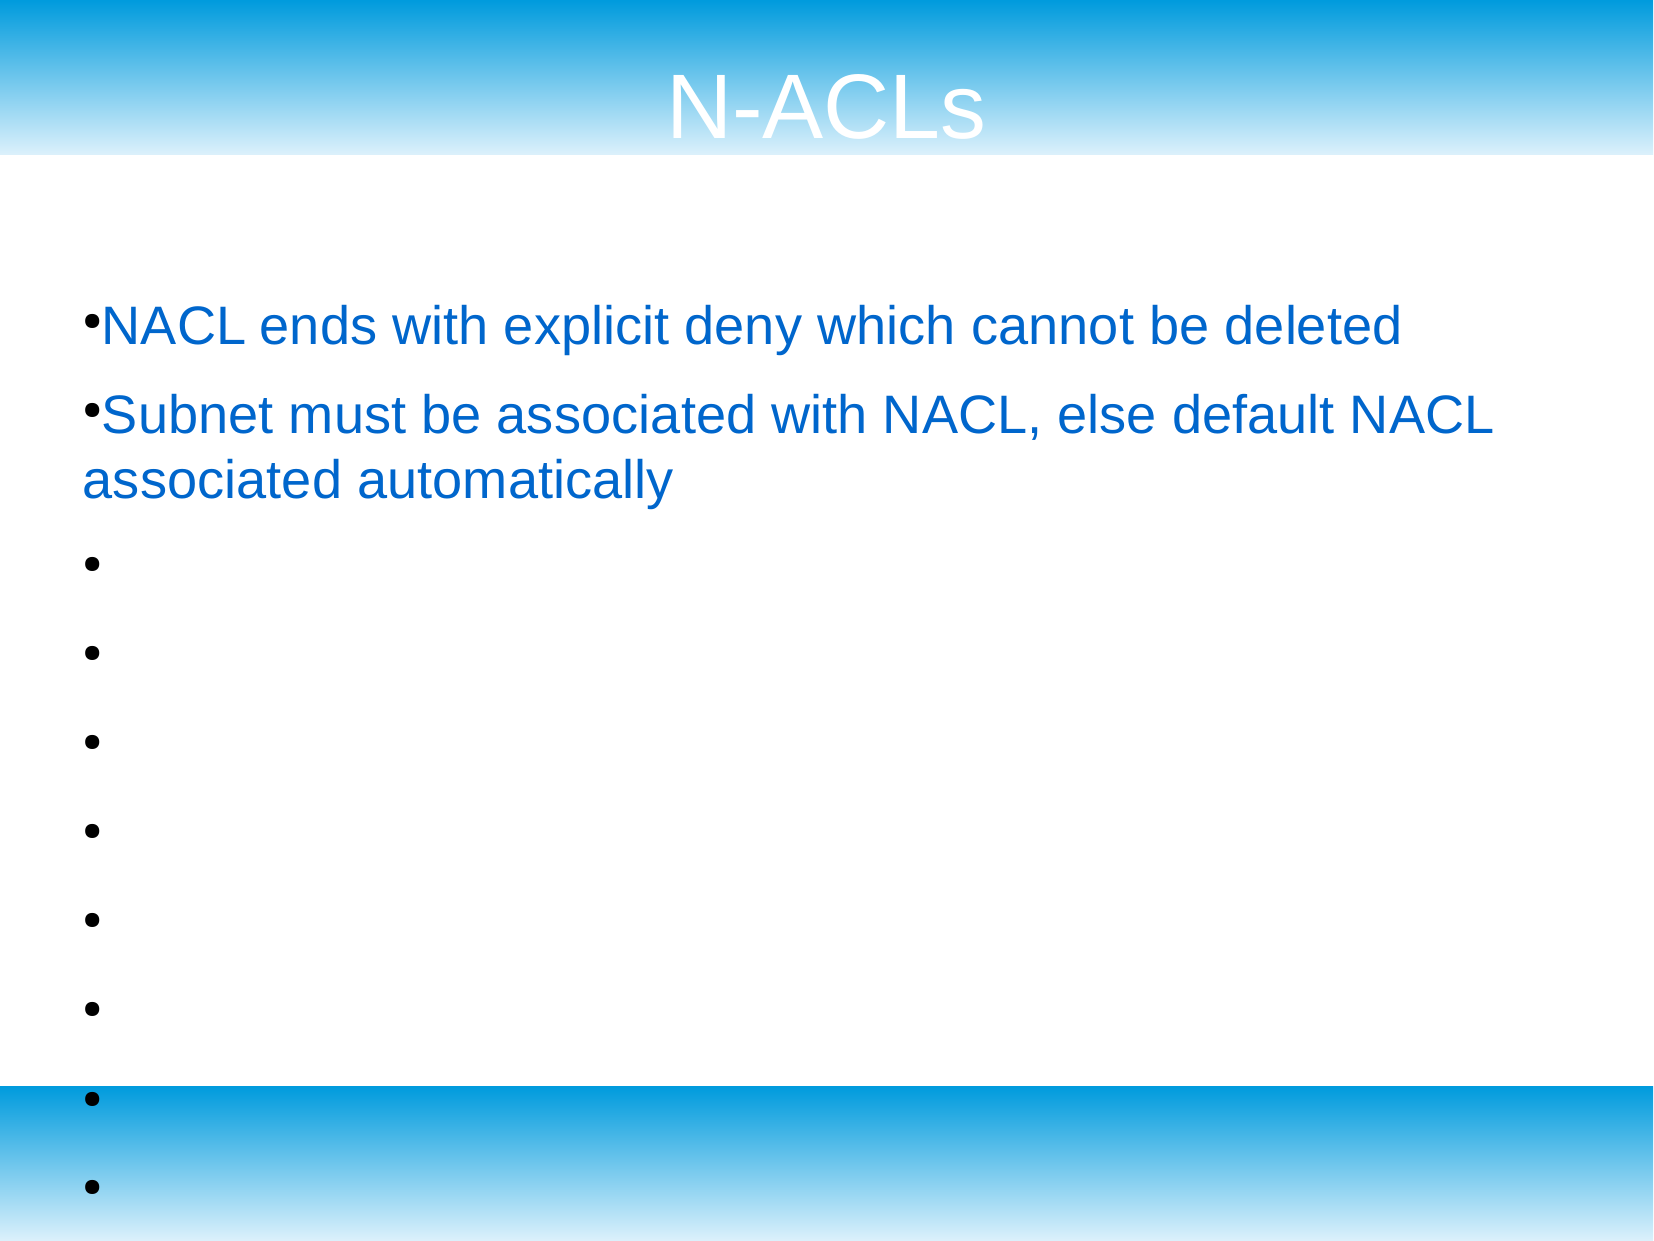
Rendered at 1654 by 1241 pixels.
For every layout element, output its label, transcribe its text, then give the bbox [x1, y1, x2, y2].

list NACL ends with explicit deny which cannot be deleted Subnet must be associated with NACL, else default NACL associated automatically [82, 290, 1571, 1010]
title N-ACLs [82, 49, 1571, 155]
